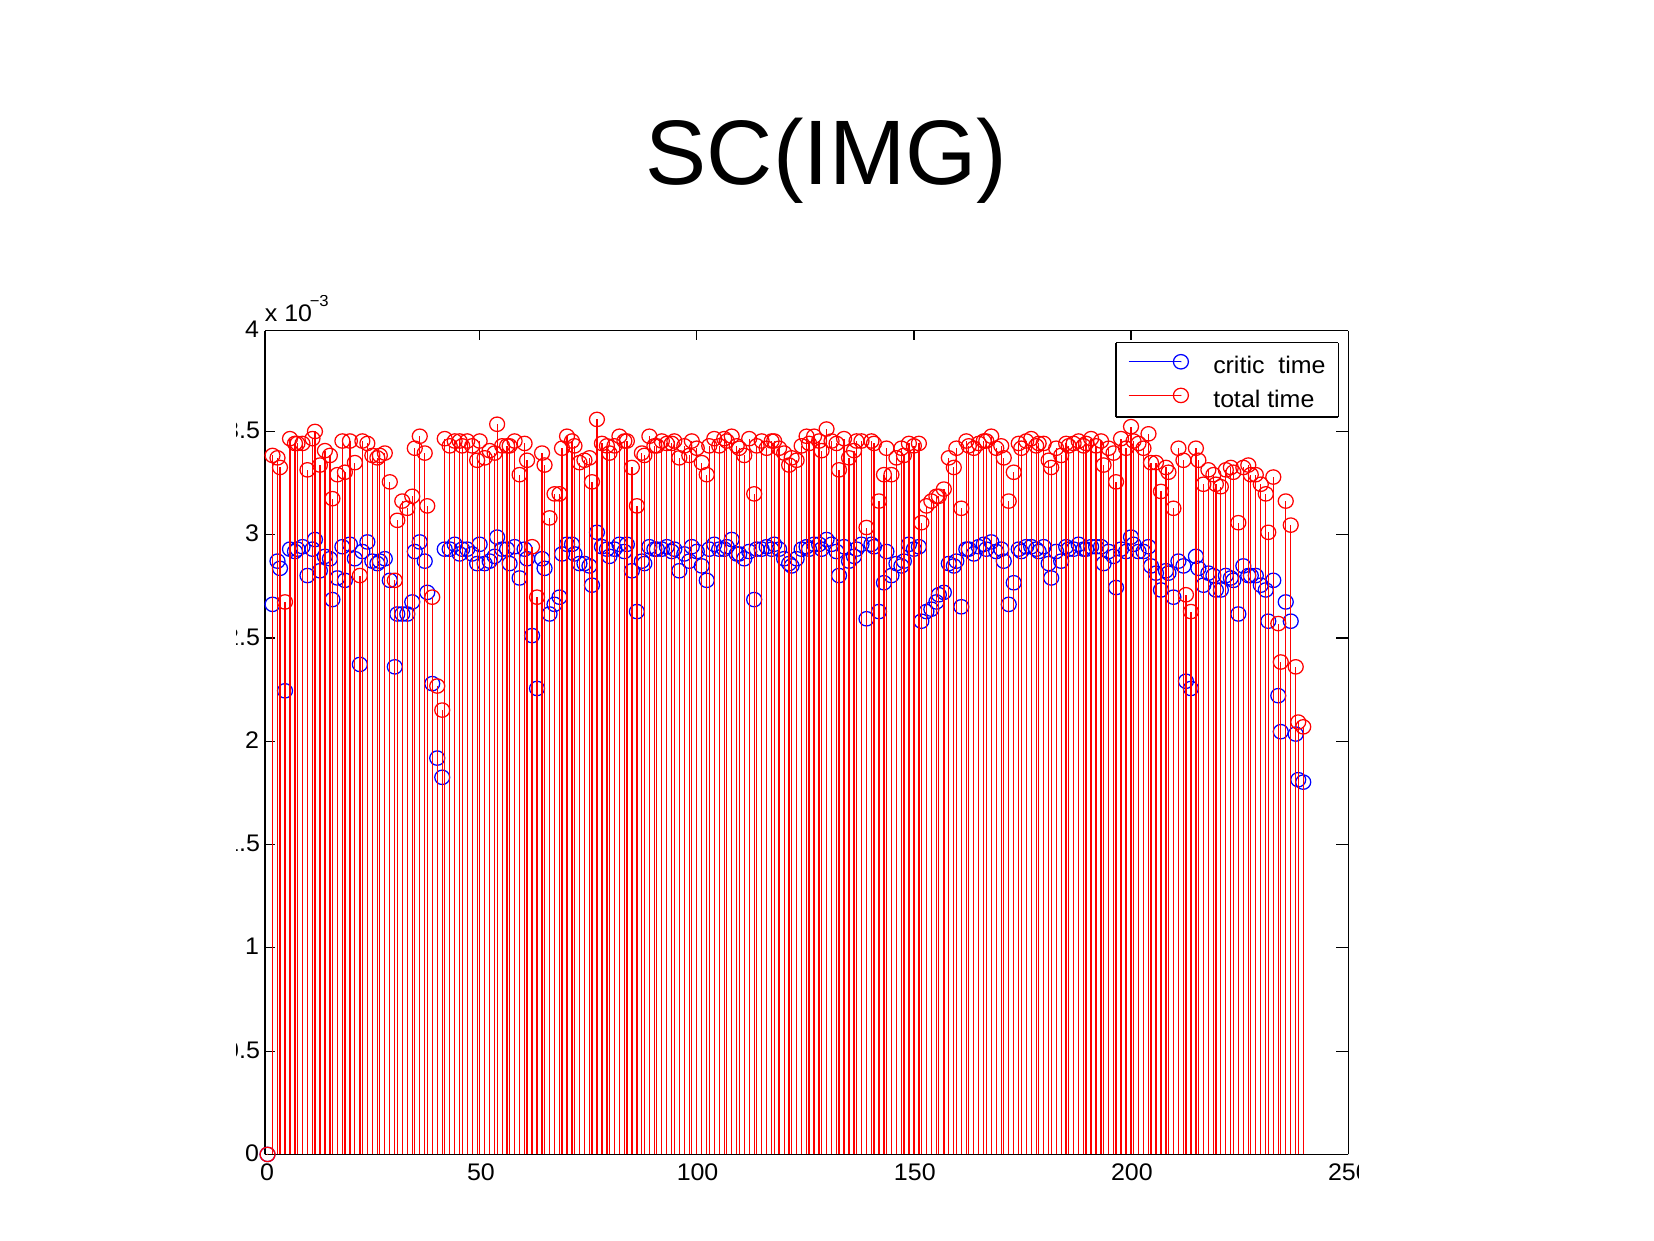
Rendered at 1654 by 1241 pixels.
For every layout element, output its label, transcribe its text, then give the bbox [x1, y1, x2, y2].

title SC(IMG) [82, 49, 1571, 257]
picture [236, 295, 1359, 1182]
